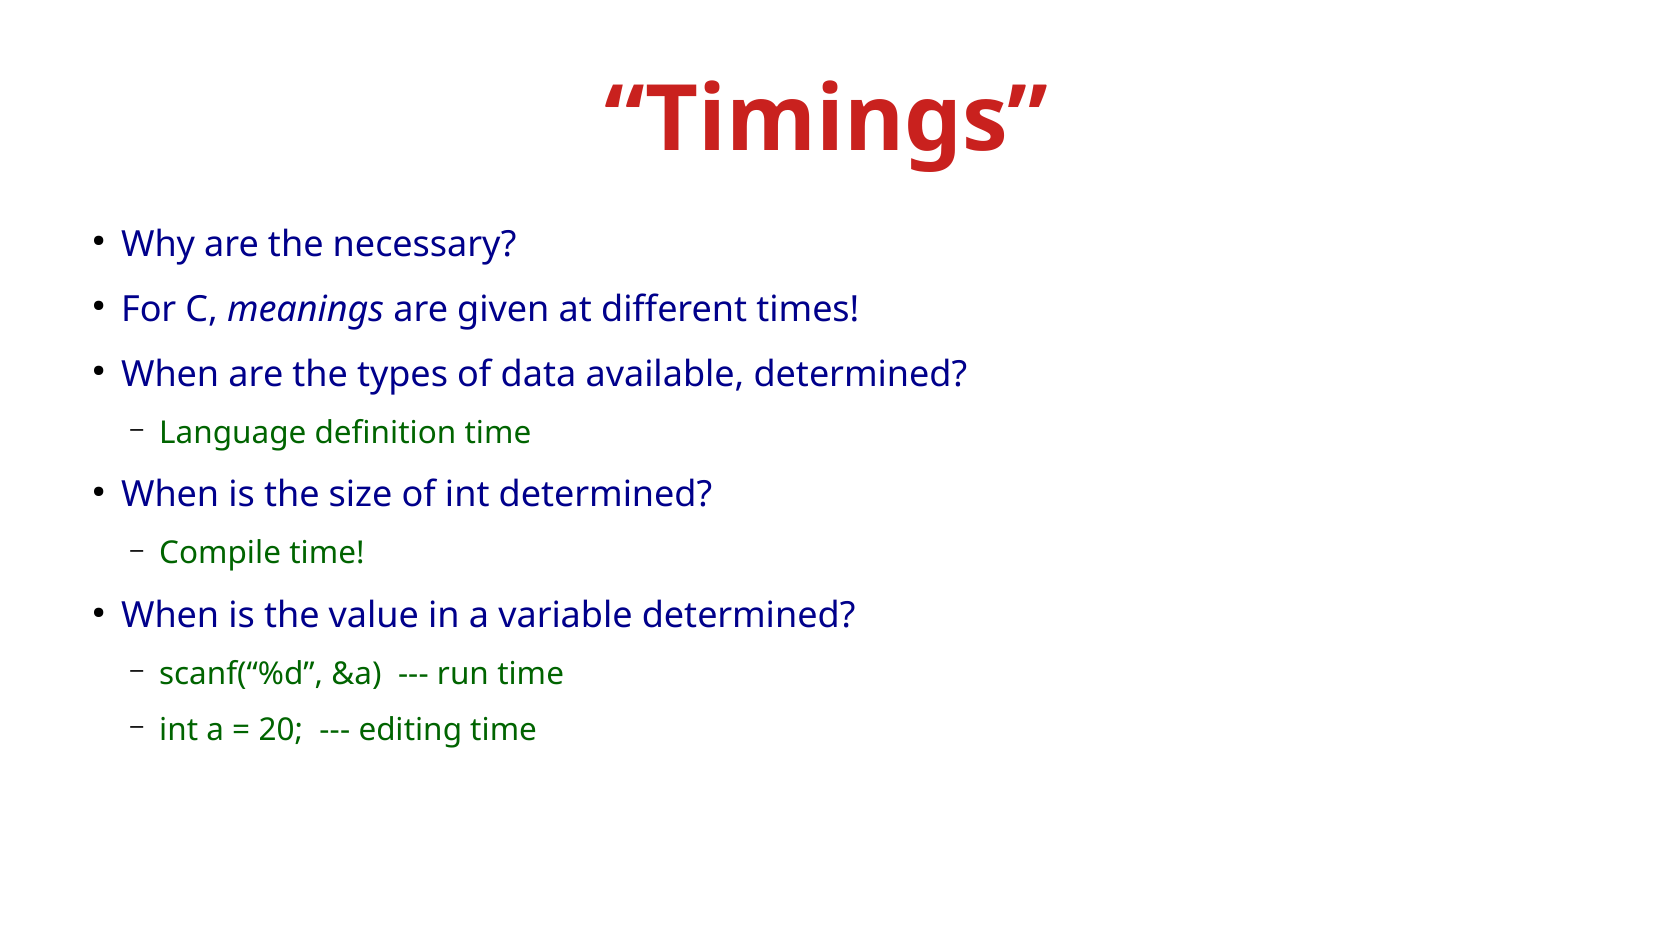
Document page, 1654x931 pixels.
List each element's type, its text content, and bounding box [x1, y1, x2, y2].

title “Timings” [82, 37, 1571, 193]
list Why are the necessary? For C, meanings are given at different times! When are the types of data available, determined? Language definition time When is the size of int determined? Compile time! When is the value in a variable determined? scanf(“%d”, &a) --- run time int a = 20; --- editing time [82, 217, 1571, 758]
